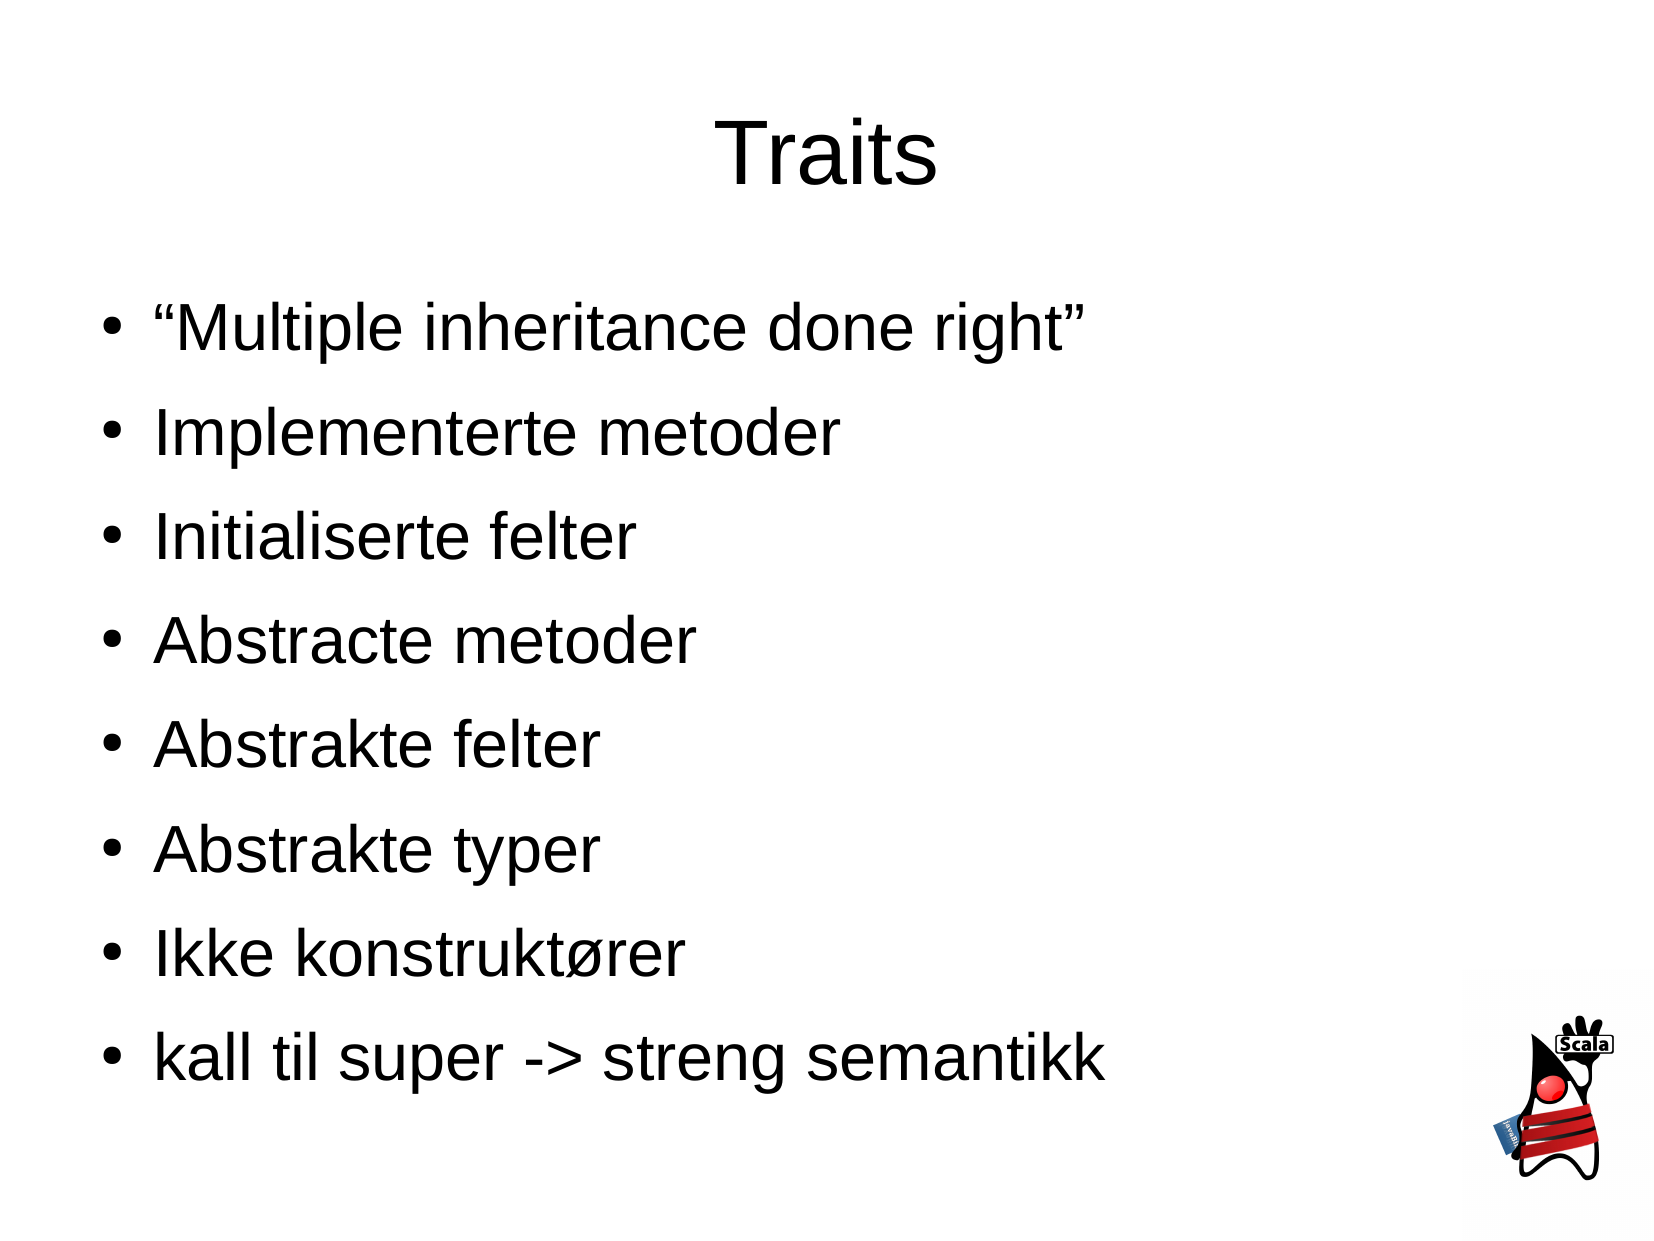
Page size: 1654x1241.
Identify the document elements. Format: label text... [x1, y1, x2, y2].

picture [1462, 969, 1654, 1241]
title Traits [82, 56, 1571, 250]
list “Multiple inheritance done right” Implementerte metoder Initialiserte felter Abstracte metoder Abstrakte felter Abstrakte typer Ikke konstruktører kall til super -> streng semantikk [82, 290, 1571, 1109]
